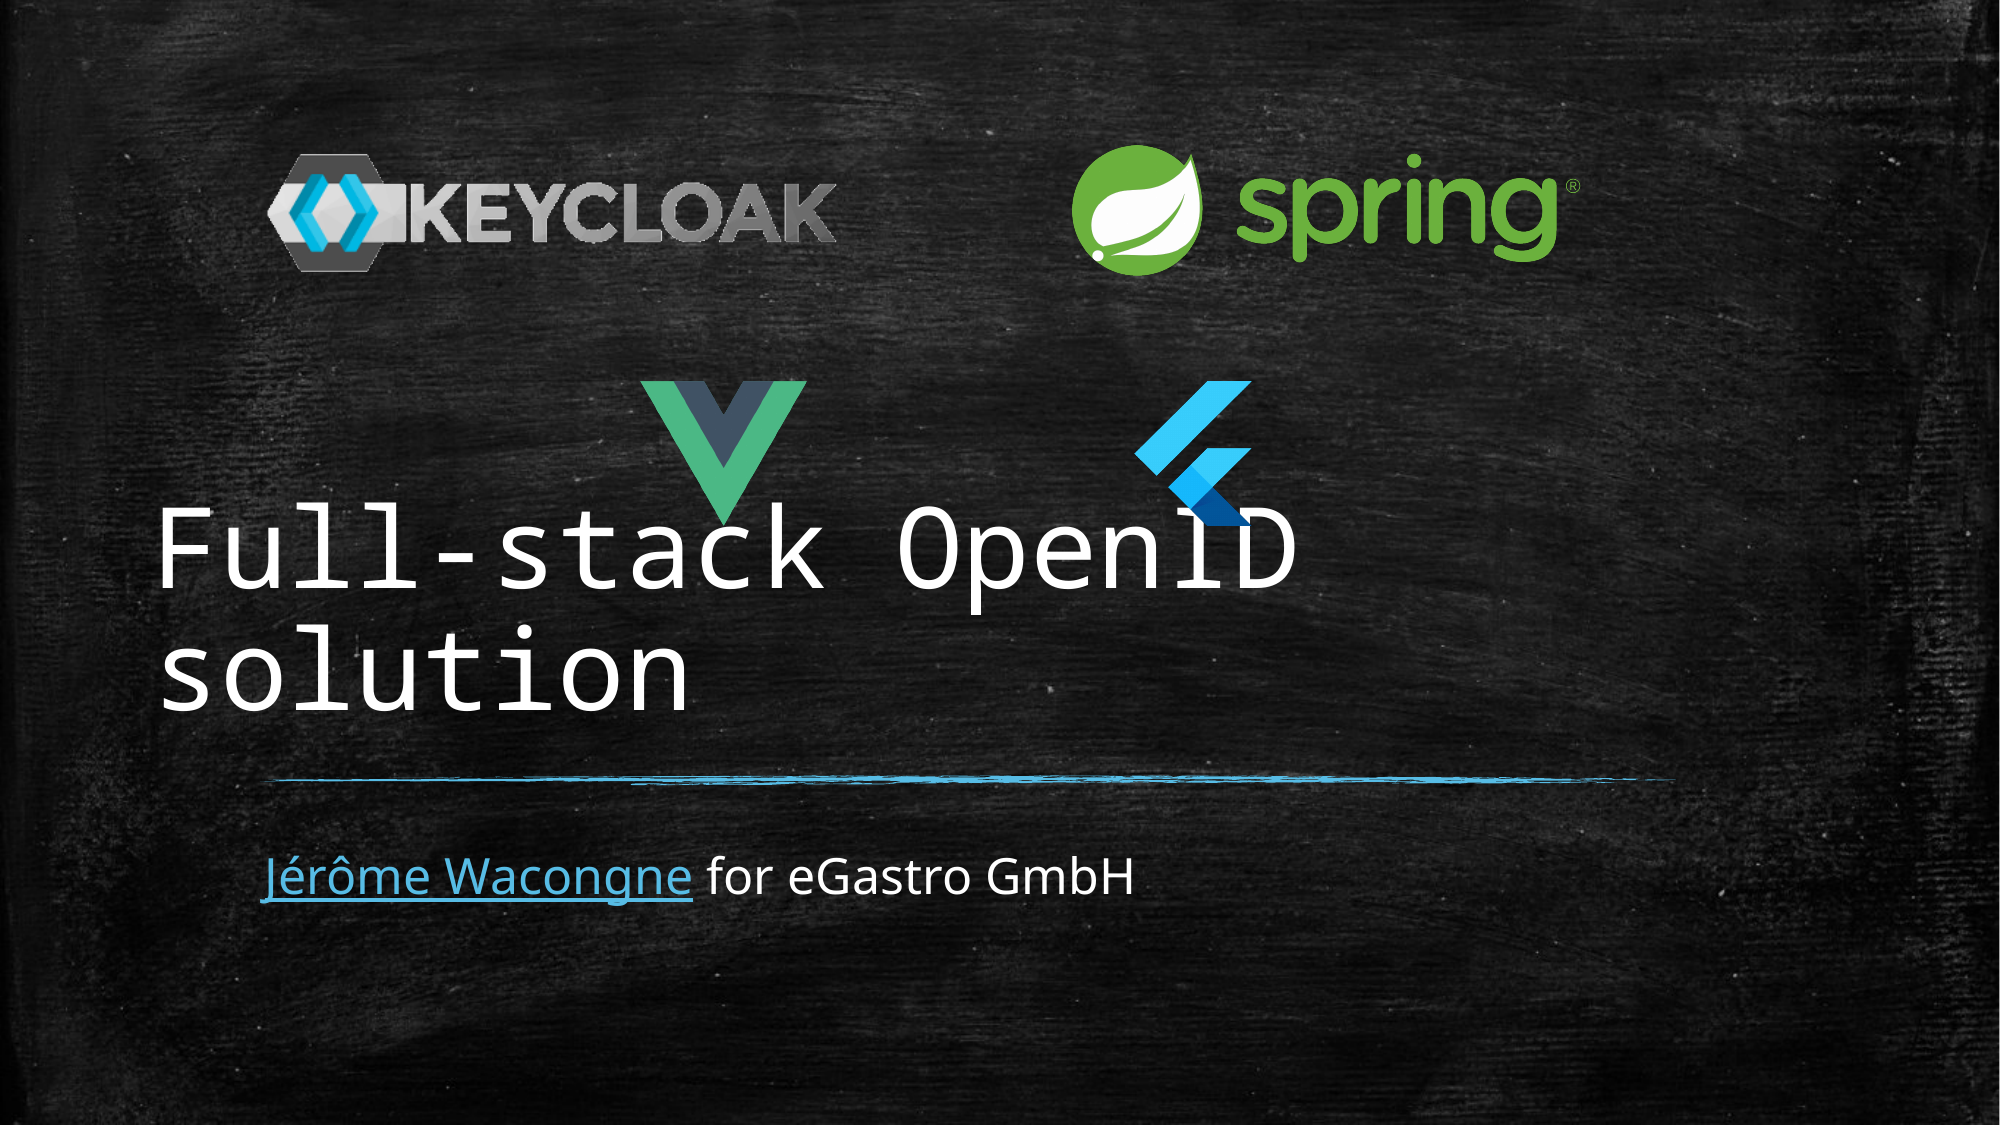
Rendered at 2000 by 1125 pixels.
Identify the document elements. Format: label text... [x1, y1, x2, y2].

picture [0, 0, 2000, 1125]
title Full-stack OpenID solution [137, 562, 1886, 742]
subtitle Jérôme Wacongne for eGastro GmbH [249, 837, 1750, 1013]
